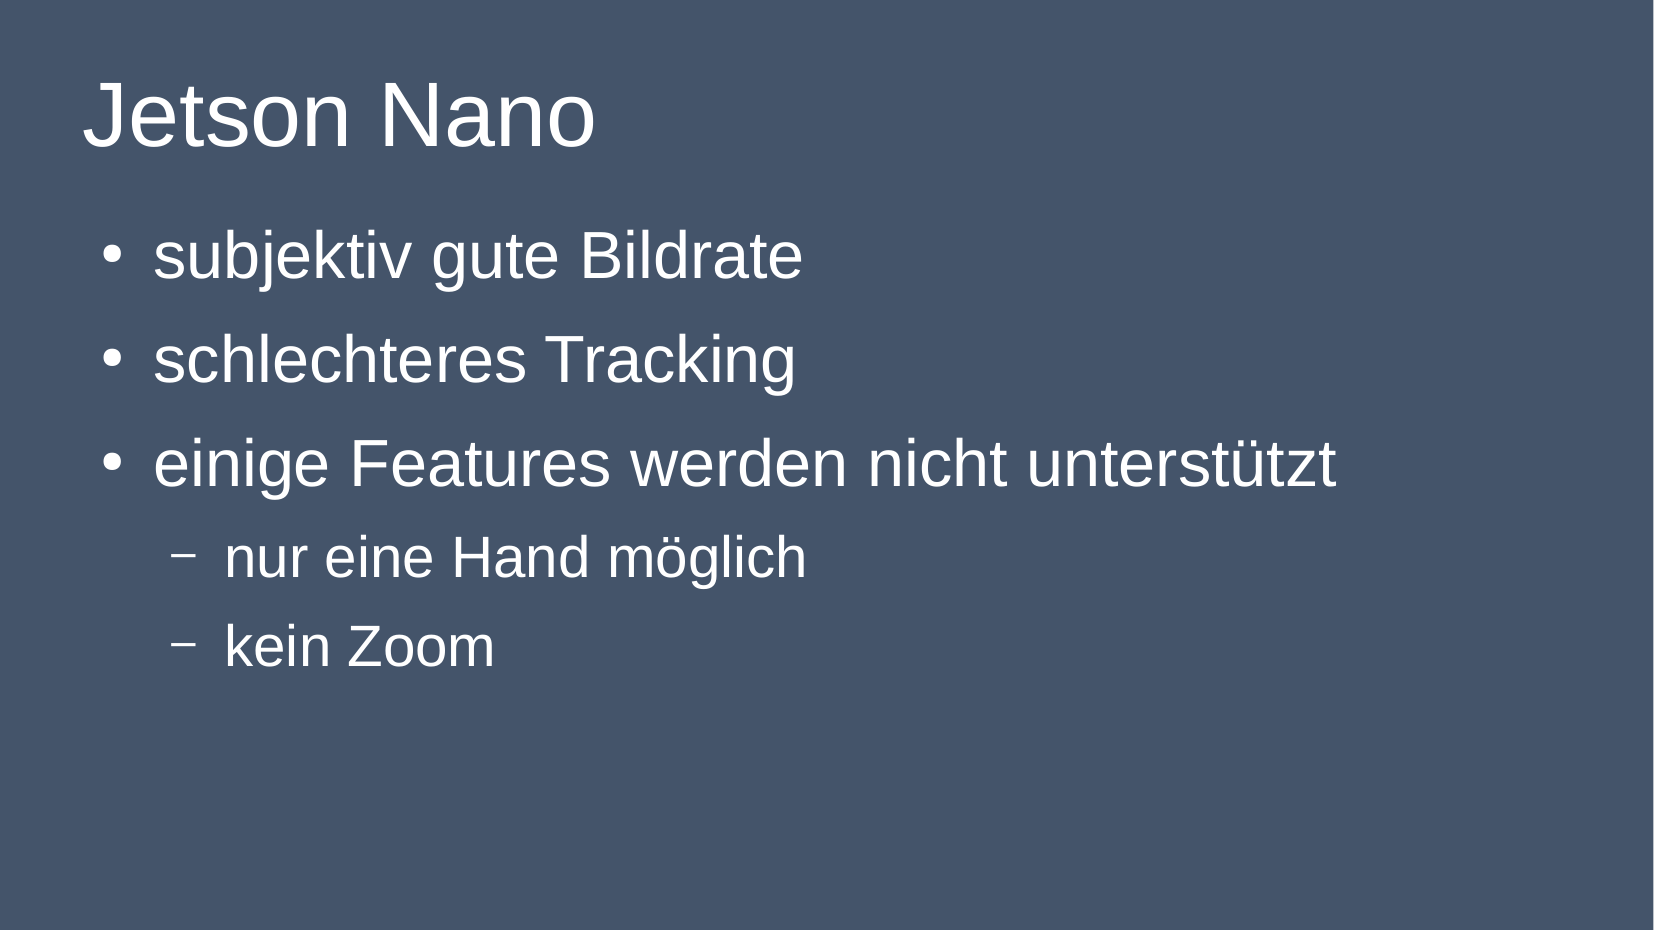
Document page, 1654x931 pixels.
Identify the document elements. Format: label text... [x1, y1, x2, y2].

title Jetson Nano [82, 37, 1571, 193]
list subjektiv gute Bildrate schlechteres Tracking einige Features werden nicht unterstützt nur eine Hand möglich kein Zoom [82, 217, 1571, 758]
